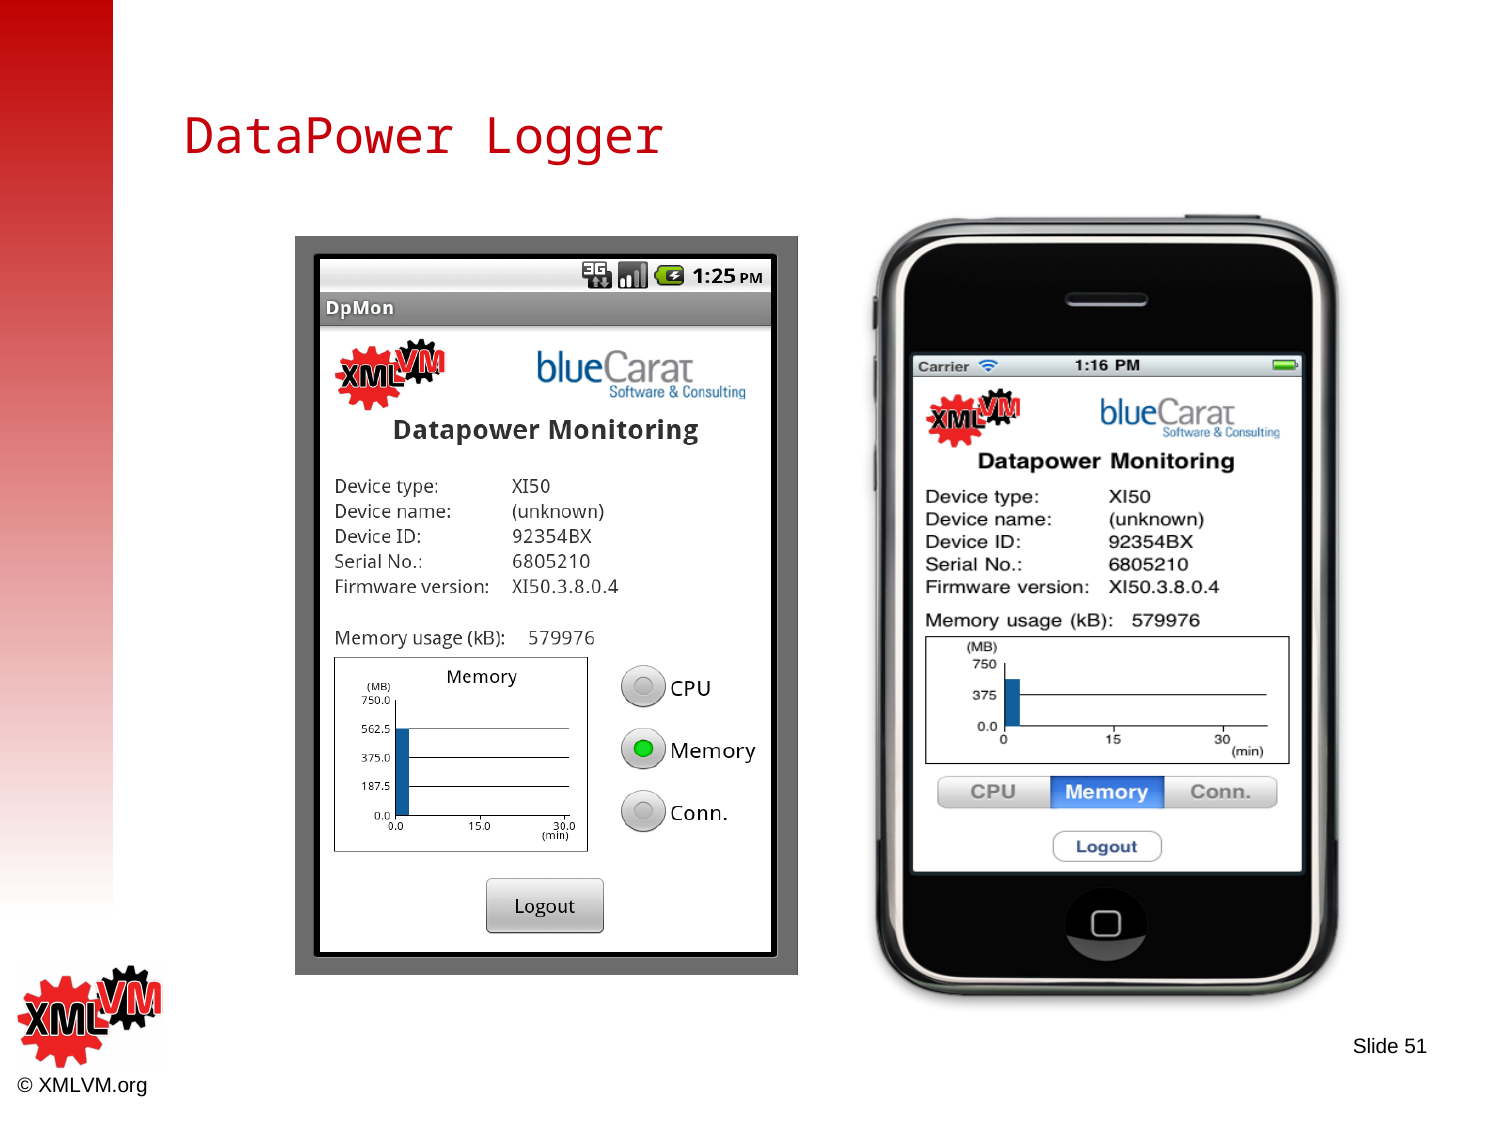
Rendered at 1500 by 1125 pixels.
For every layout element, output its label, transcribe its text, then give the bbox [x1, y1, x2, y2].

title DataPower Logger [170, 67, 1447, 207]
picture [295, 236, 798, 975]
picture [16, 964, 164, 1069]
picture [856, 206, 1359, 1034]
